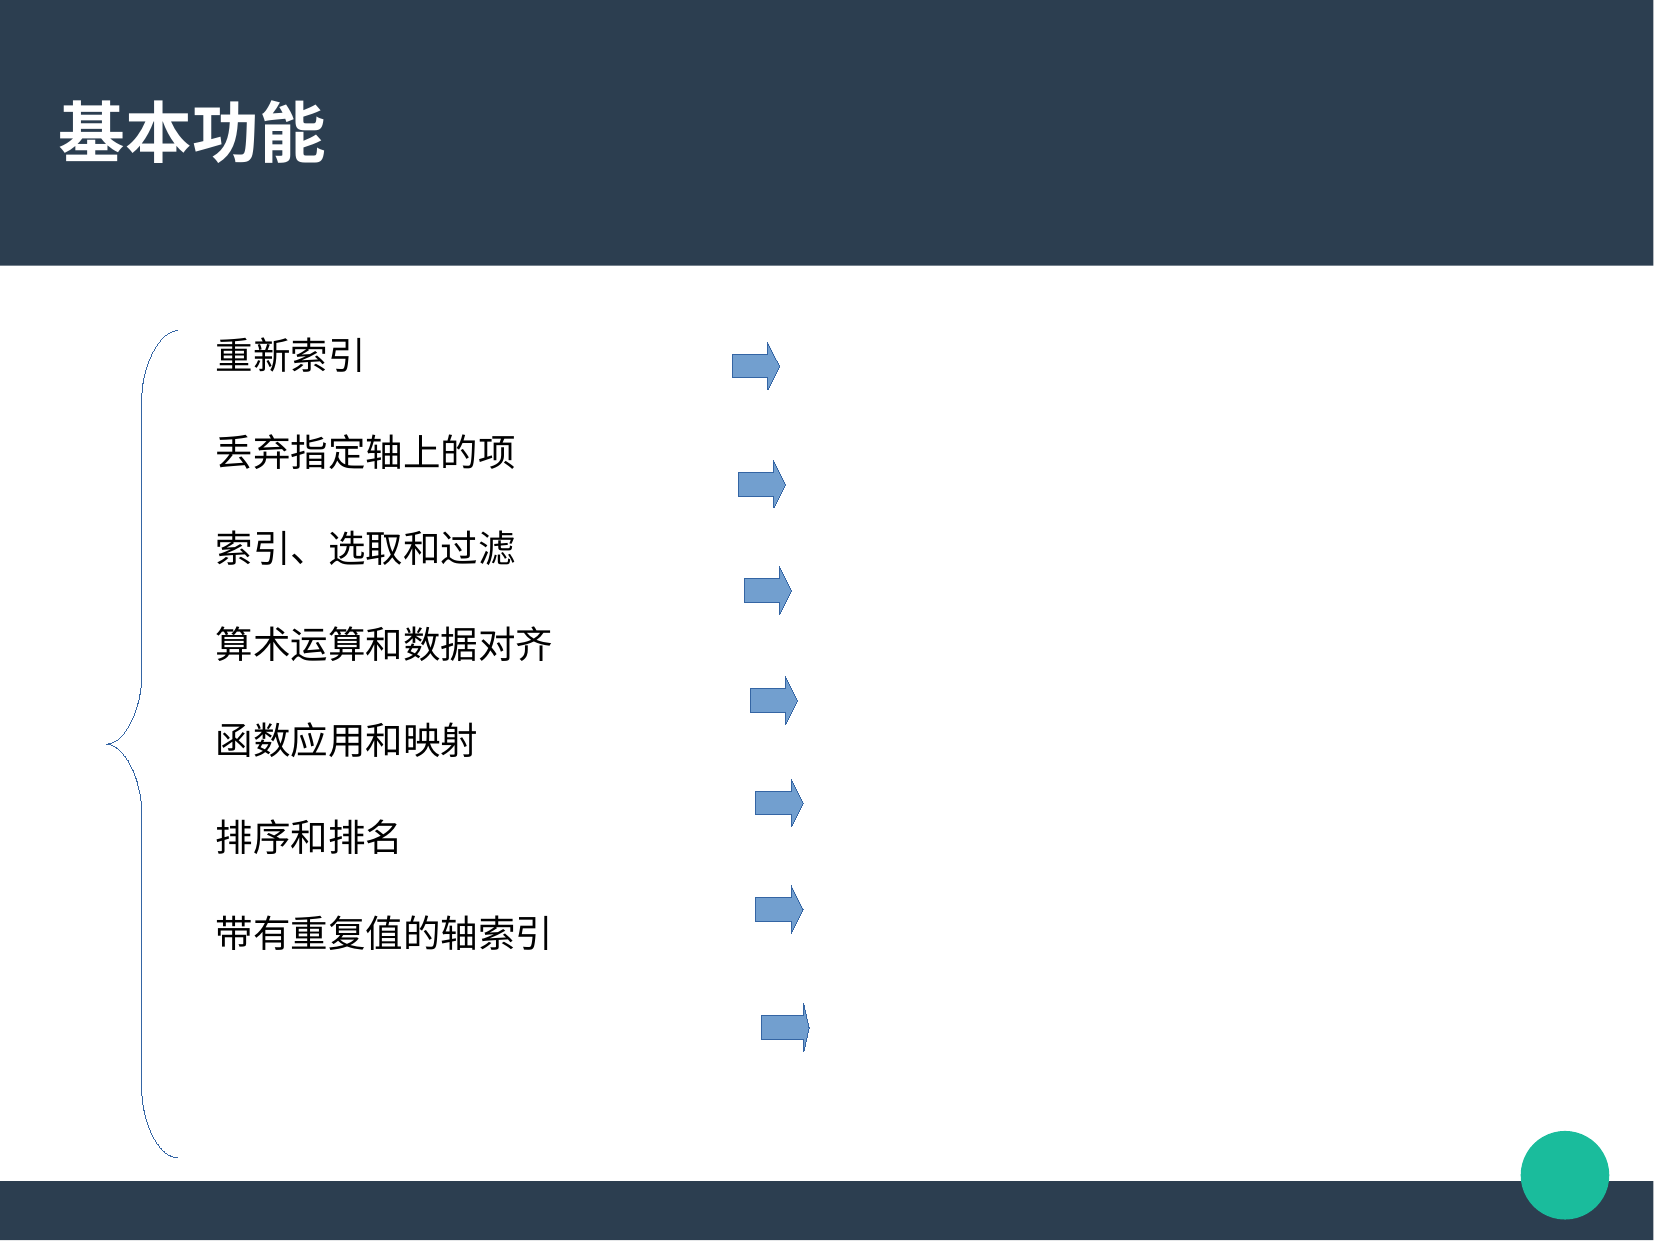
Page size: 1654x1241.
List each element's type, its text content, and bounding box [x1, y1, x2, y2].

text_box [744, 566, 792, 615]
text_box [755, 885, 804, 934]
text_box 重新索引 丢弃指定轴上的项 索引、选取和过滤 算术运算和数据对齐 函数应用和映射 排序和排名 带有重复值的轴索引 [200, 318, 1654, 1111]
title 基本功能 [59, 49, 1595, 207]
text_box [732, 342, 780, 390]
text_box [738, 460, 786, 508]
text_box [755, 779, 804, 827]
text_box [761, 1003, 810, 1052]
text_box [750, 676, 798, 725]
